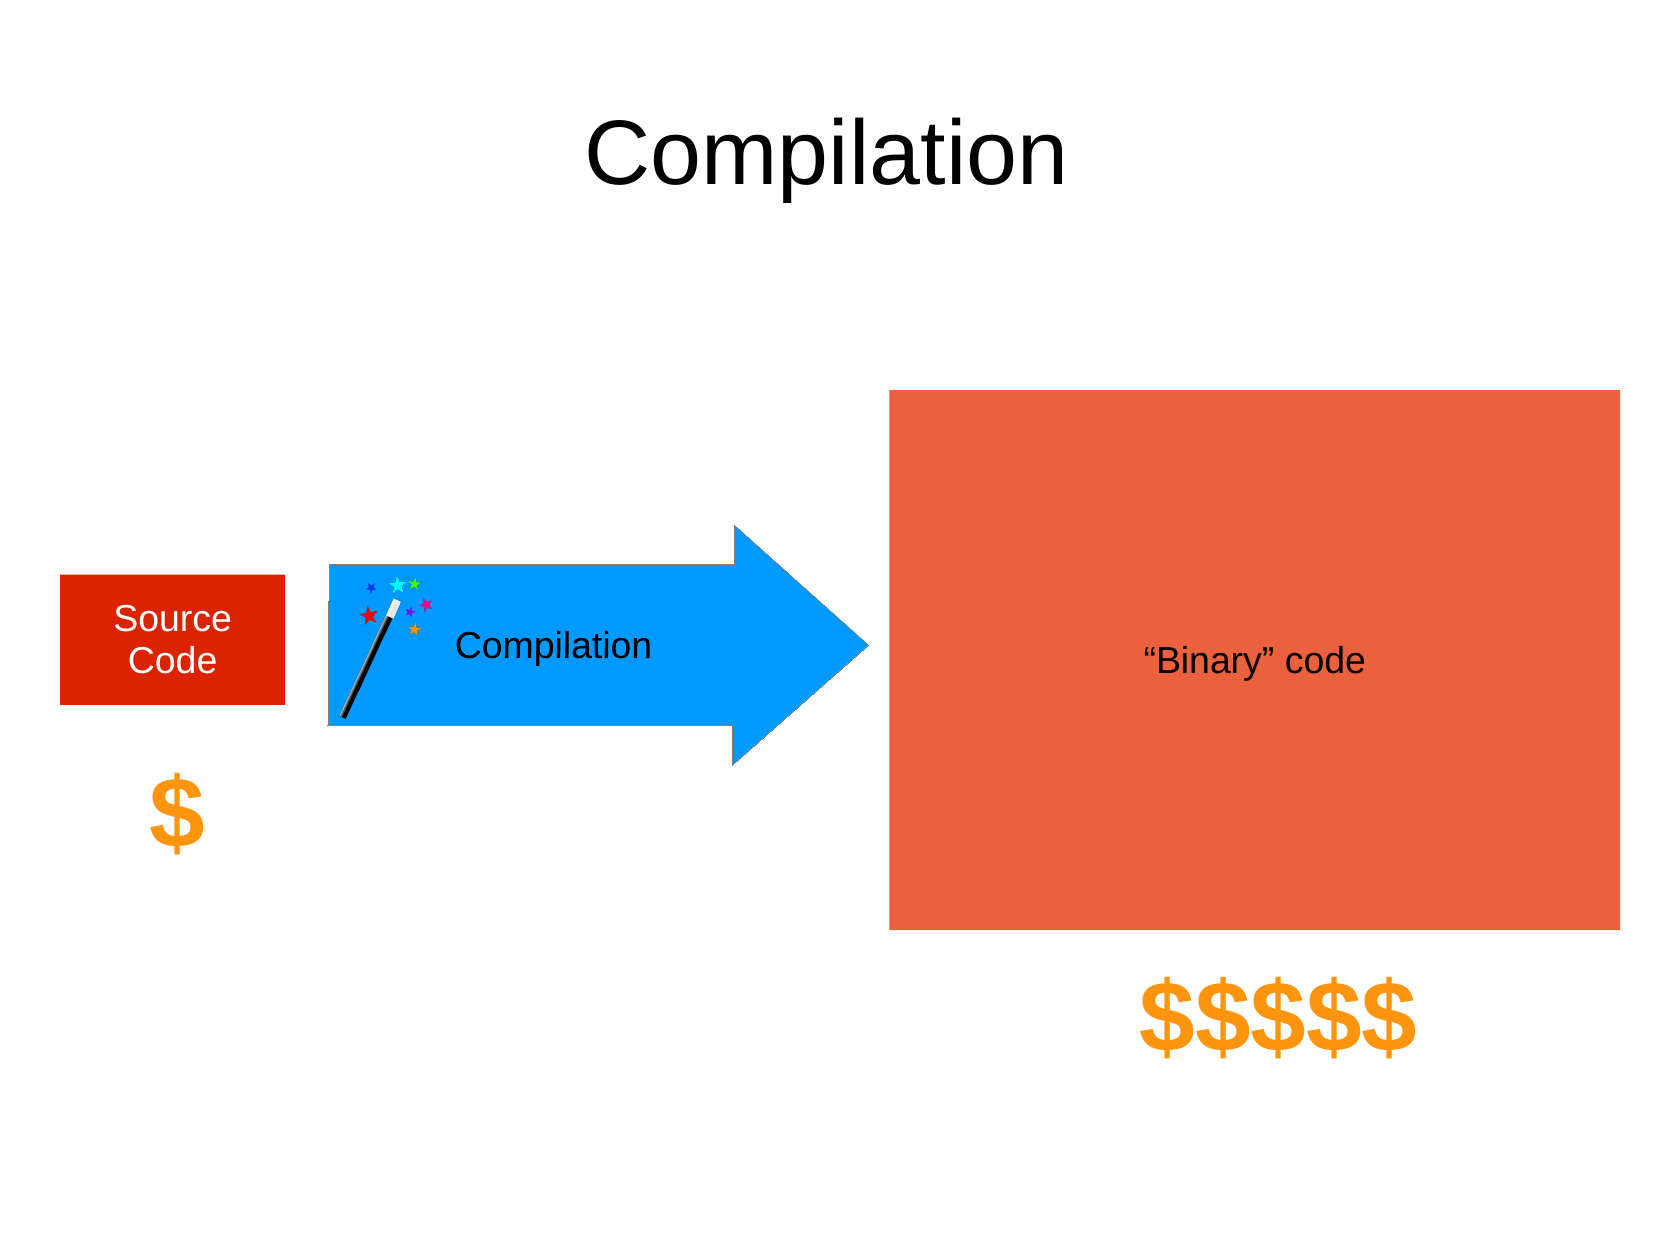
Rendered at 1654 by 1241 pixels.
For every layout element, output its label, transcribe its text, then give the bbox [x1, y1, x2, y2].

text_box $$$$$ [1125, 953, 1441, 1081]
text_box $ [135, 750, 226, 886]
text_box Compilation [327, 525, 869, 766]
title Compilation [82, 49, 1571, 257]
text_box Source Code [60, 574, 286, 705]
text_box “Binary” code [889, 390, 1621, 931]
picture [332, 570, 439, 722]
